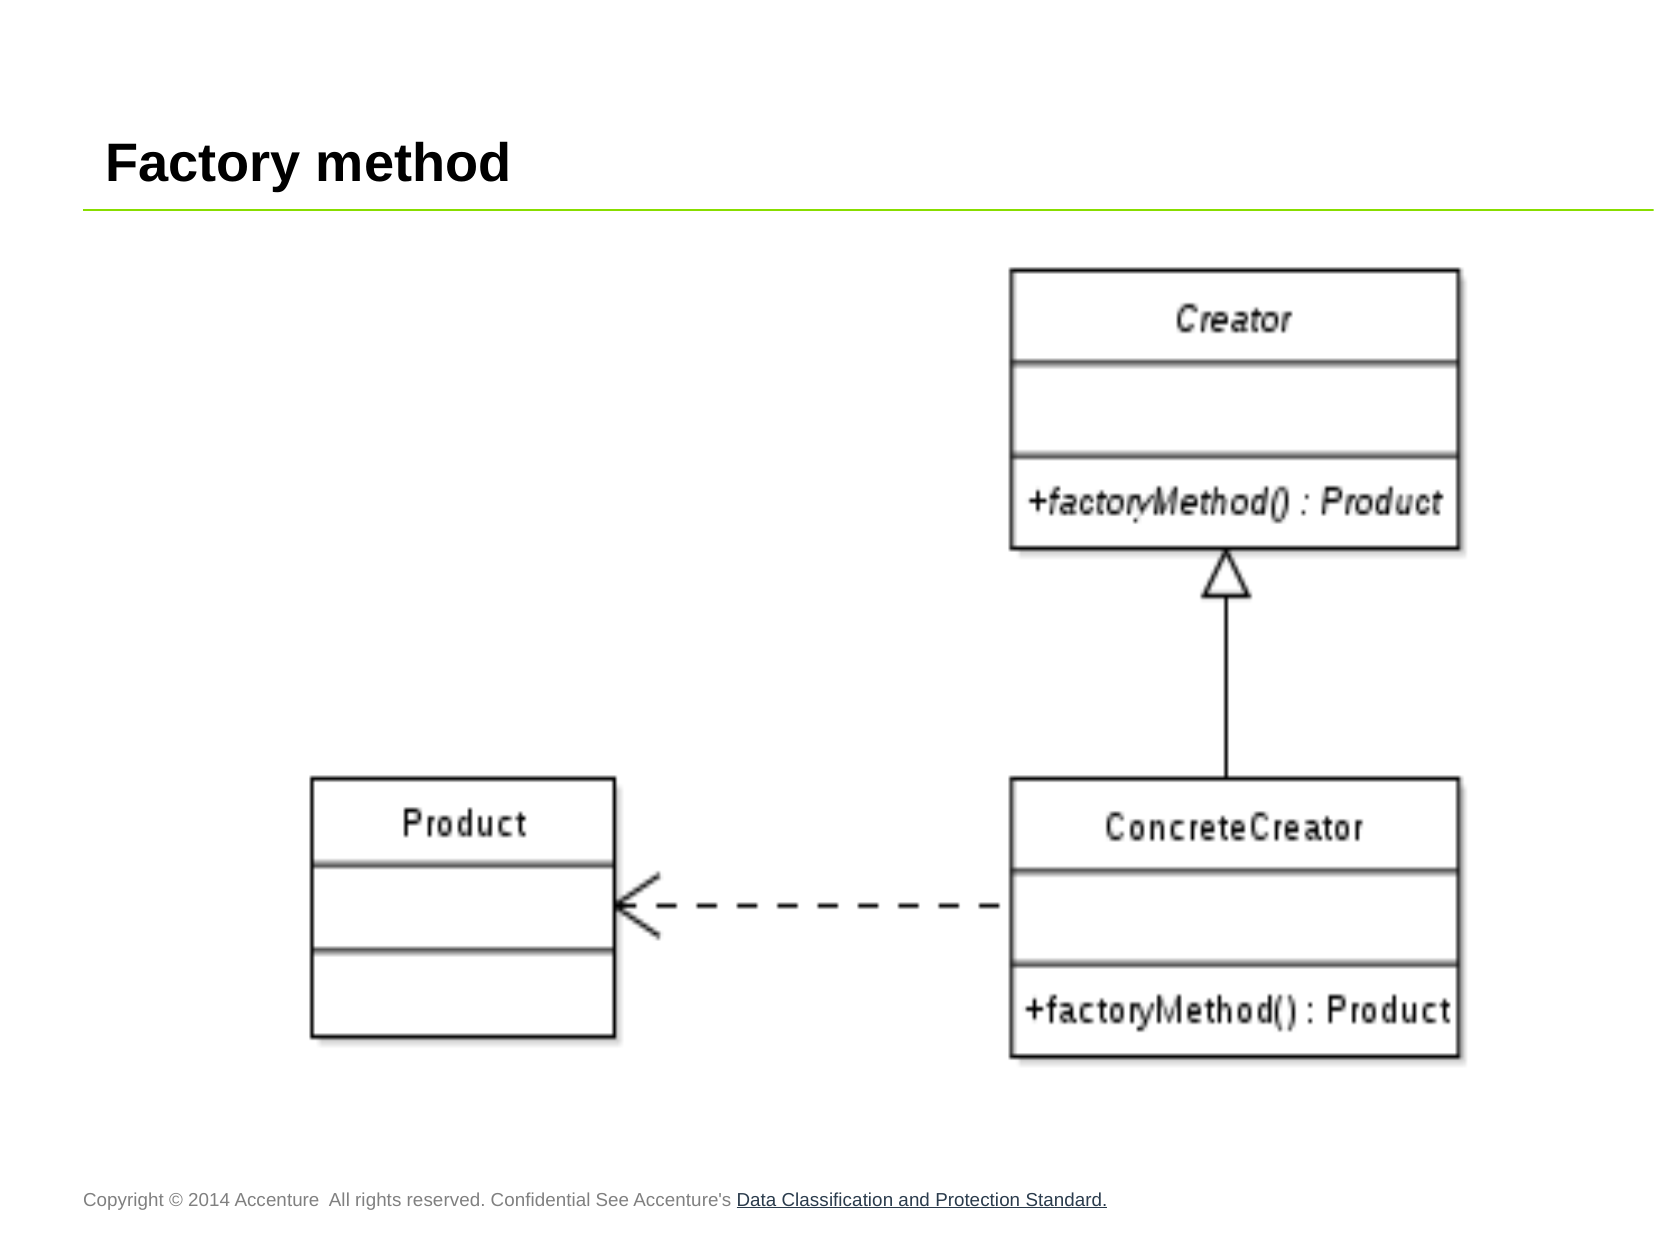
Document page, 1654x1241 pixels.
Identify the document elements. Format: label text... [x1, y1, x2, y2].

title Factory method [105, 90, 1594, 236]
picture [298, 254, 1471, 1072]
